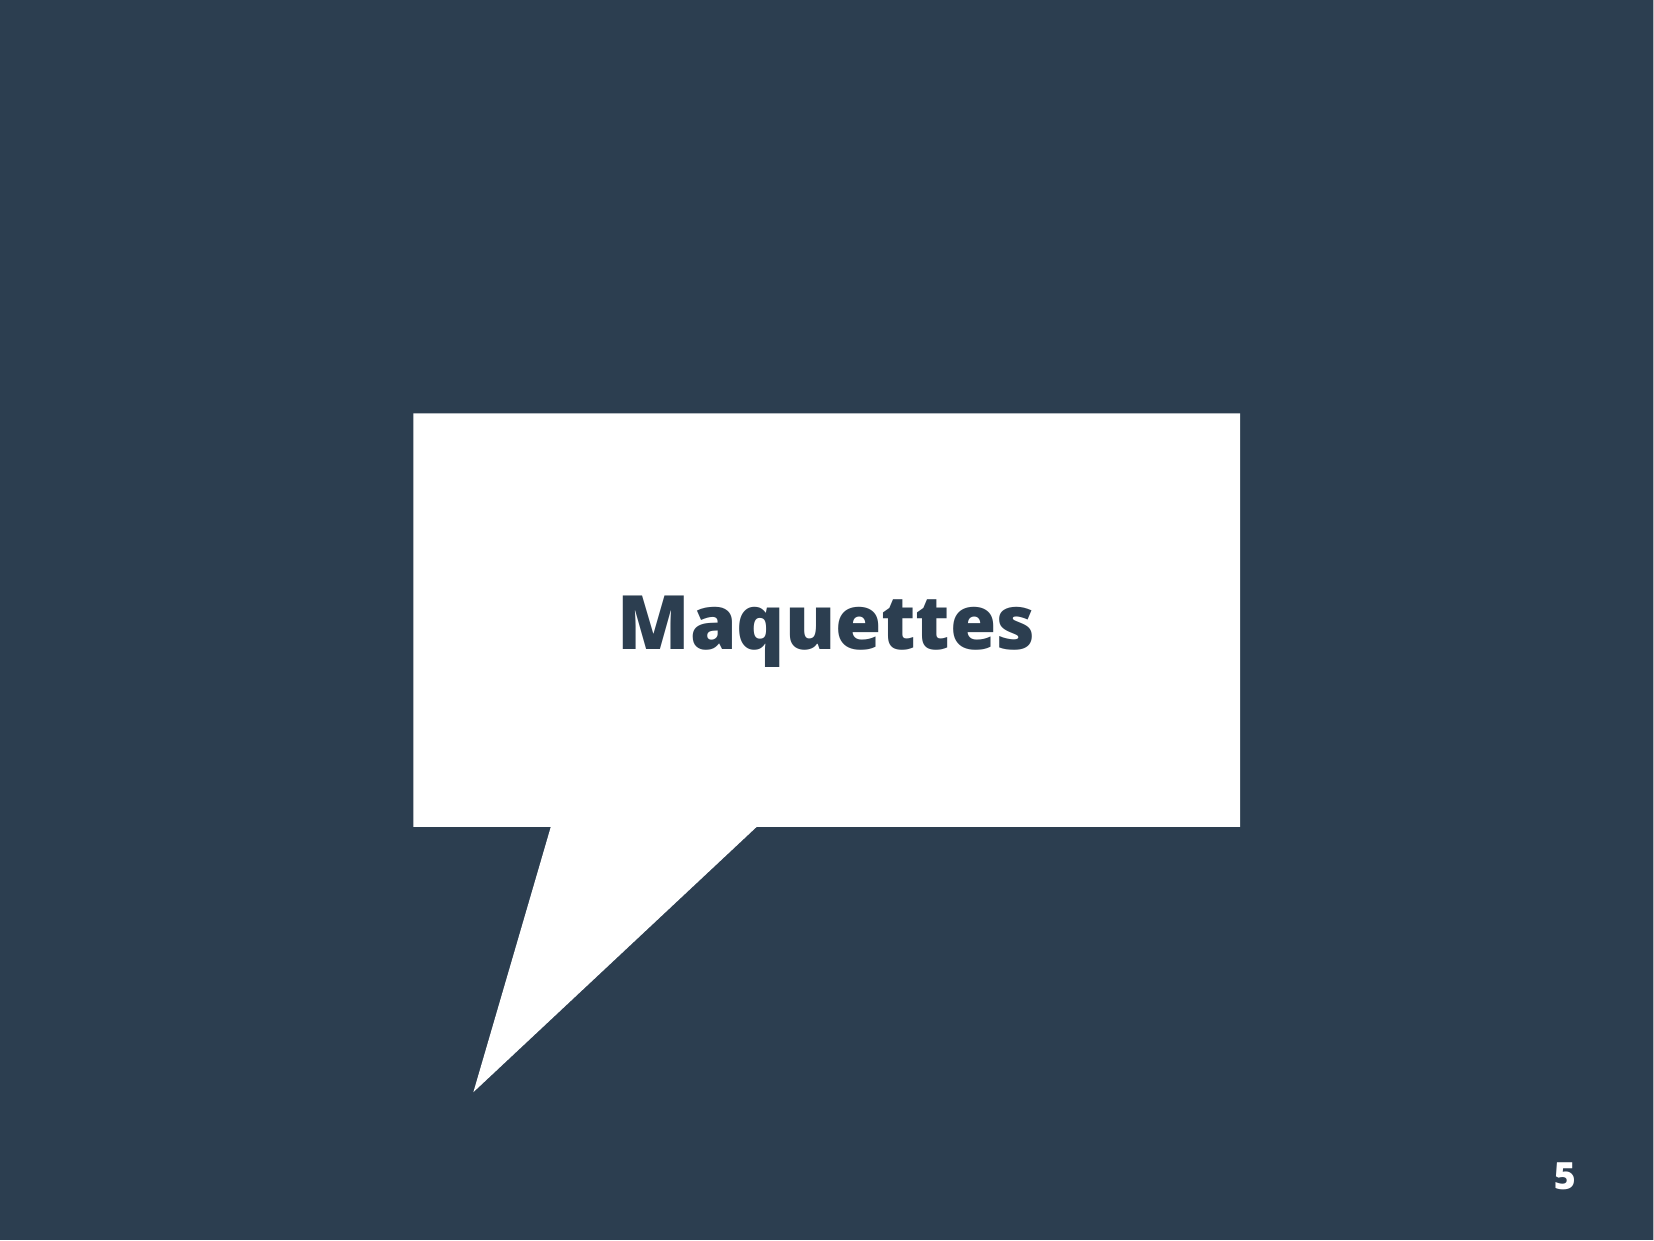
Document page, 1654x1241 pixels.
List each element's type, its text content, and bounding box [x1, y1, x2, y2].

title Maquettes [442, 442, 1211, 798]
